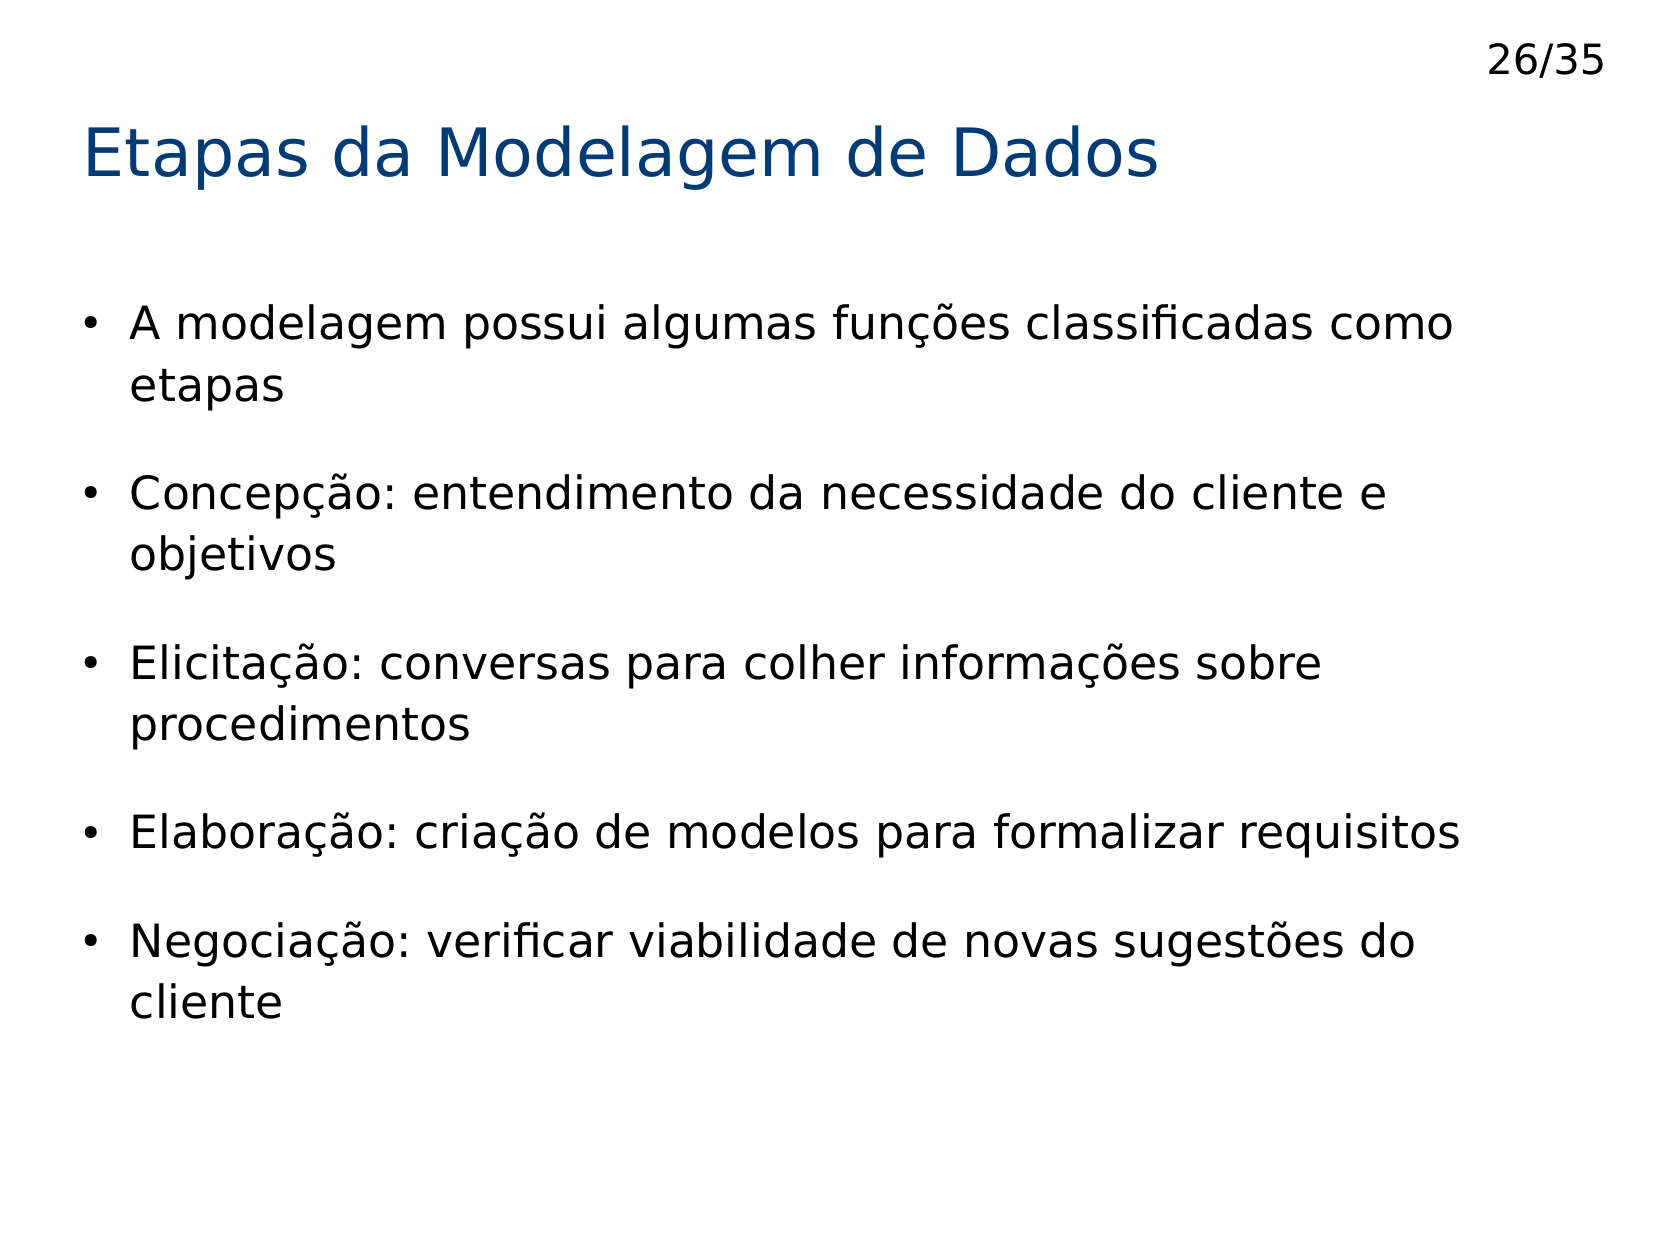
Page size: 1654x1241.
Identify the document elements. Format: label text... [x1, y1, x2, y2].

list A modelagem possui algumas funções classificadas como etapas Concepção: entendimento da necessidade do cliente e objetivos Elicitação: conversas para colher informações sobre procedimentos Elaboração: criação de modelos para formalizar requisitos Negociação: verificar viabilidade de novas sugestões do cliente [82, 289, 1571, 1108]
title Etapas da Modelagem de Dados [82, 82, 1571, 224]
